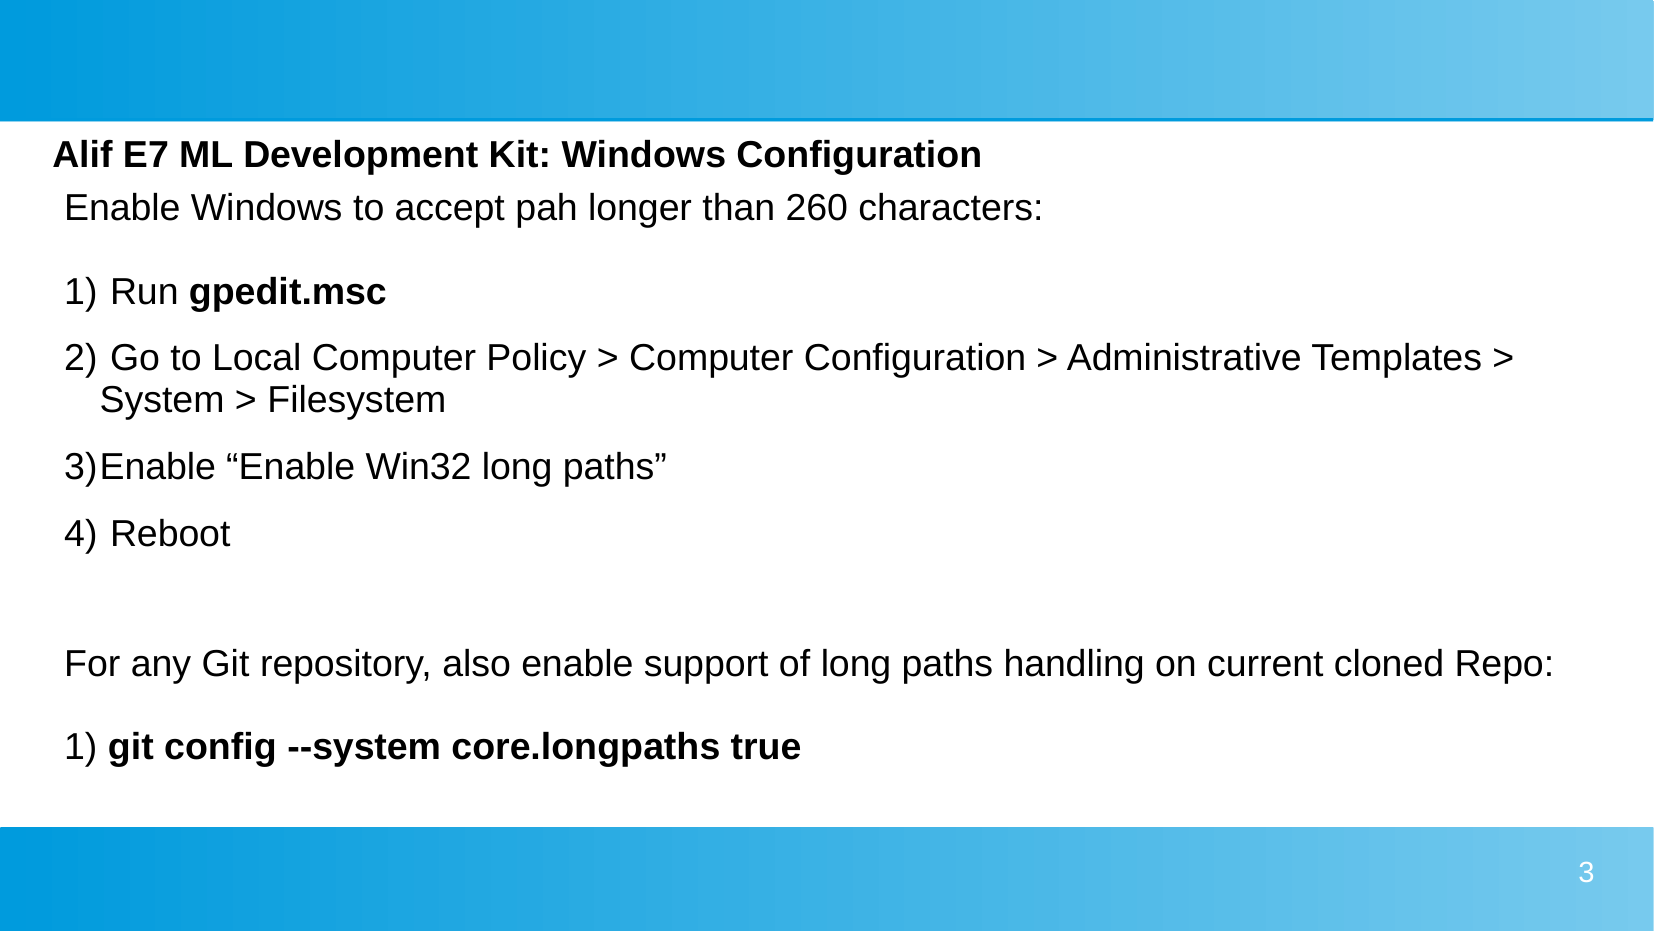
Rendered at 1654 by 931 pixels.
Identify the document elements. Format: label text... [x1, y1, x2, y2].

text_box Alif E7 ML Development Kit: Windows Configuration [37, 126, 1058, 184]
text_box Enable Windows to accept pah longer than 260 characters: Run gpedit.msc Go to Local Computer Policy > Computer Configuration > Administrative Templates > System > Filesystem Enable “Enable Win32 long paths” Reboot For any Git repository, also enable support of long paths handling on current cloned Repo: 1) git config --system core.longpaths true [49, 178, 1620, 236]
